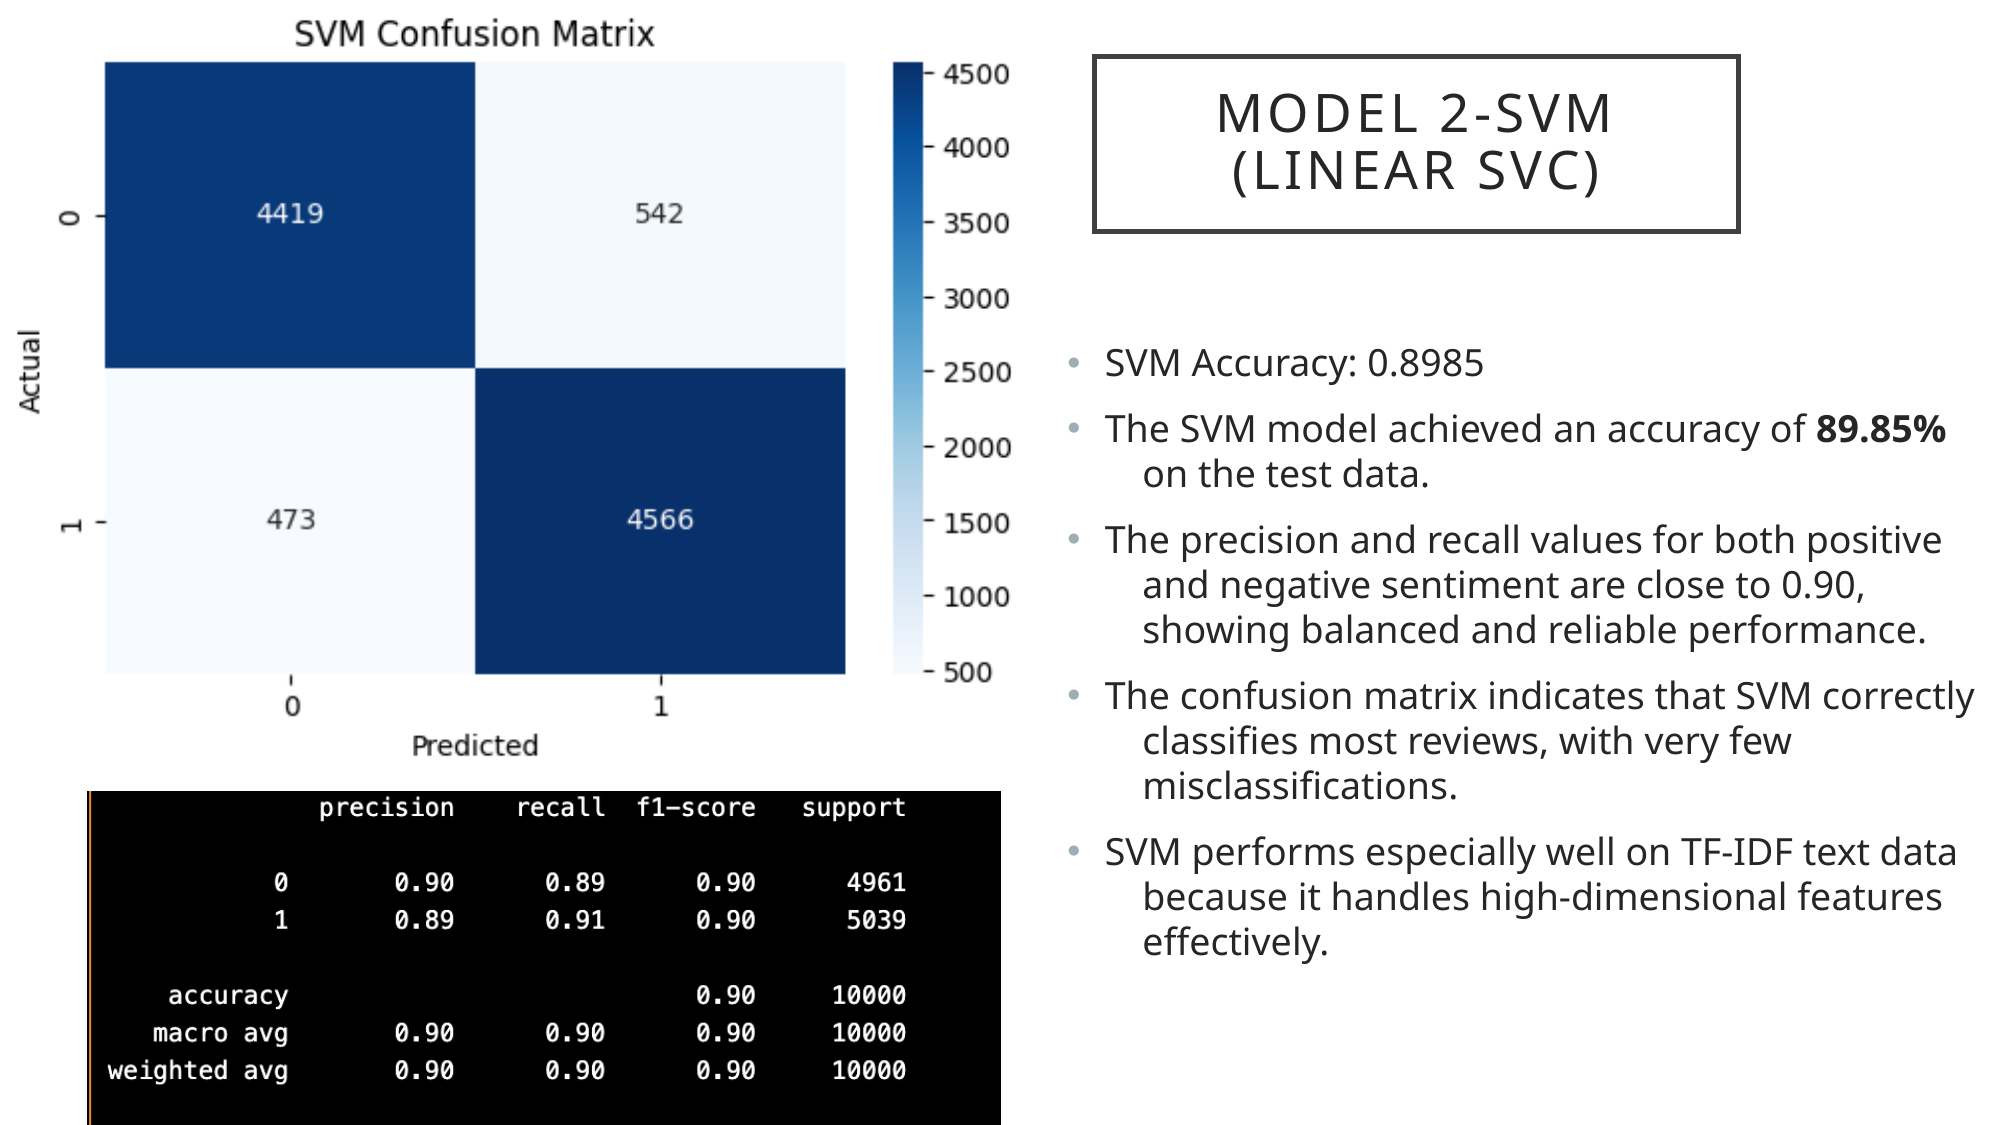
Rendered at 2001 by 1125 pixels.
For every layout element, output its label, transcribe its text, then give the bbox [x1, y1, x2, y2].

title MODEL 2-SVM (Linear SVC) [1094, 56, 1739, 232]
picture [87, 791, 1001, 1125]
list SVM Accuracy: 0.8985 The SVM model achieved an accuracy of 89.85% on the test data. The precision and recall values for both positive and negative sentiment are close to 0.90, showing balanced and reliable performance. The confusion matrix indicates that SVM correctly classifies most reviews, with very few misclassifications. SVM performs especially well on TF-IDF text data because it handles high-dimensional features effectively. [1052, 331, 2000, 1069]
picture [0, 0, 1031, 780]
